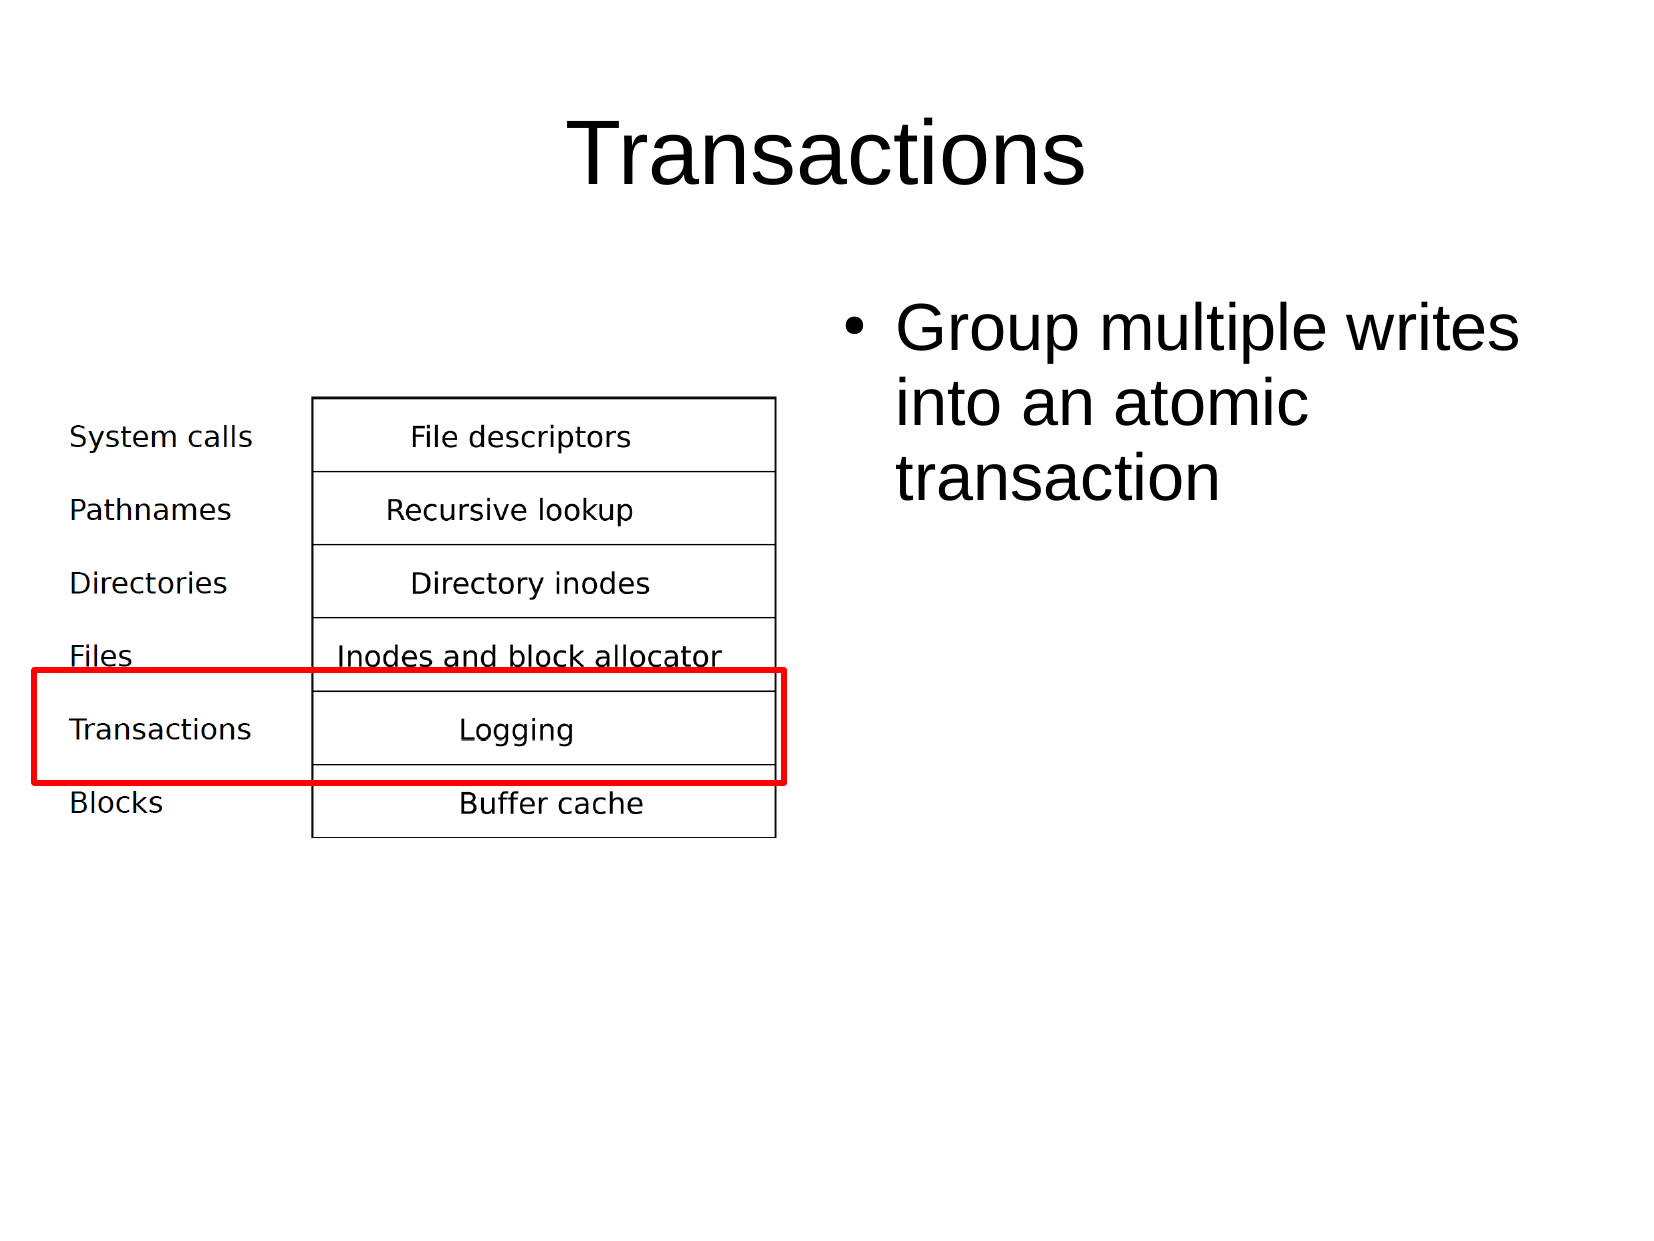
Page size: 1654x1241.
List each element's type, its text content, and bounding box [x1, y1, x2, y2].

title Transactions [82, 49, 1571, 257]
list Group multiple writes into an atomic transaction [825, 290, 1571, 1010]
picture [58, 673, 781, 780]
picture [58, 375, 788, 845]
